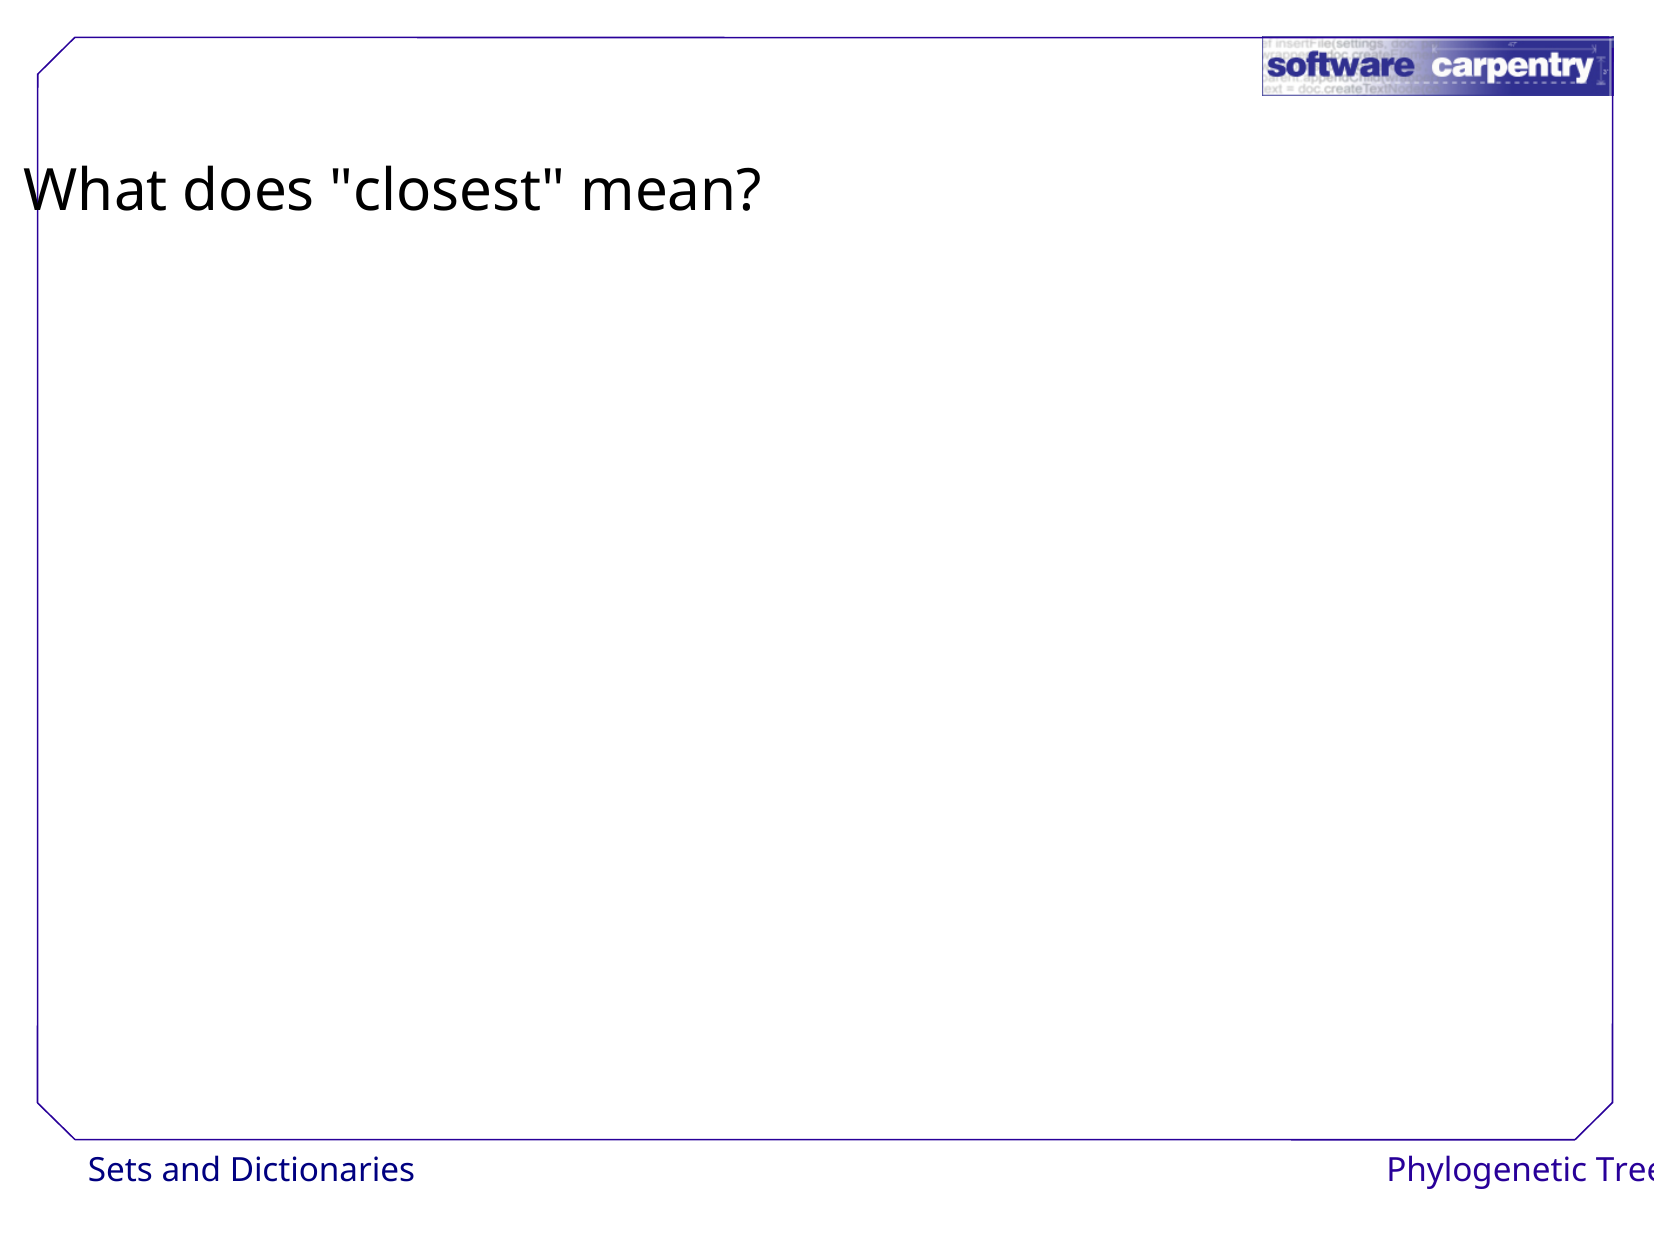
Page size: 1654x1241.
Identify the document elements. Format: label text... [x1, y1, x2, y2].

picture [1262, 36, 1614, 96]
text_box What does "closest" mean? [8, 109, 927, 231]
